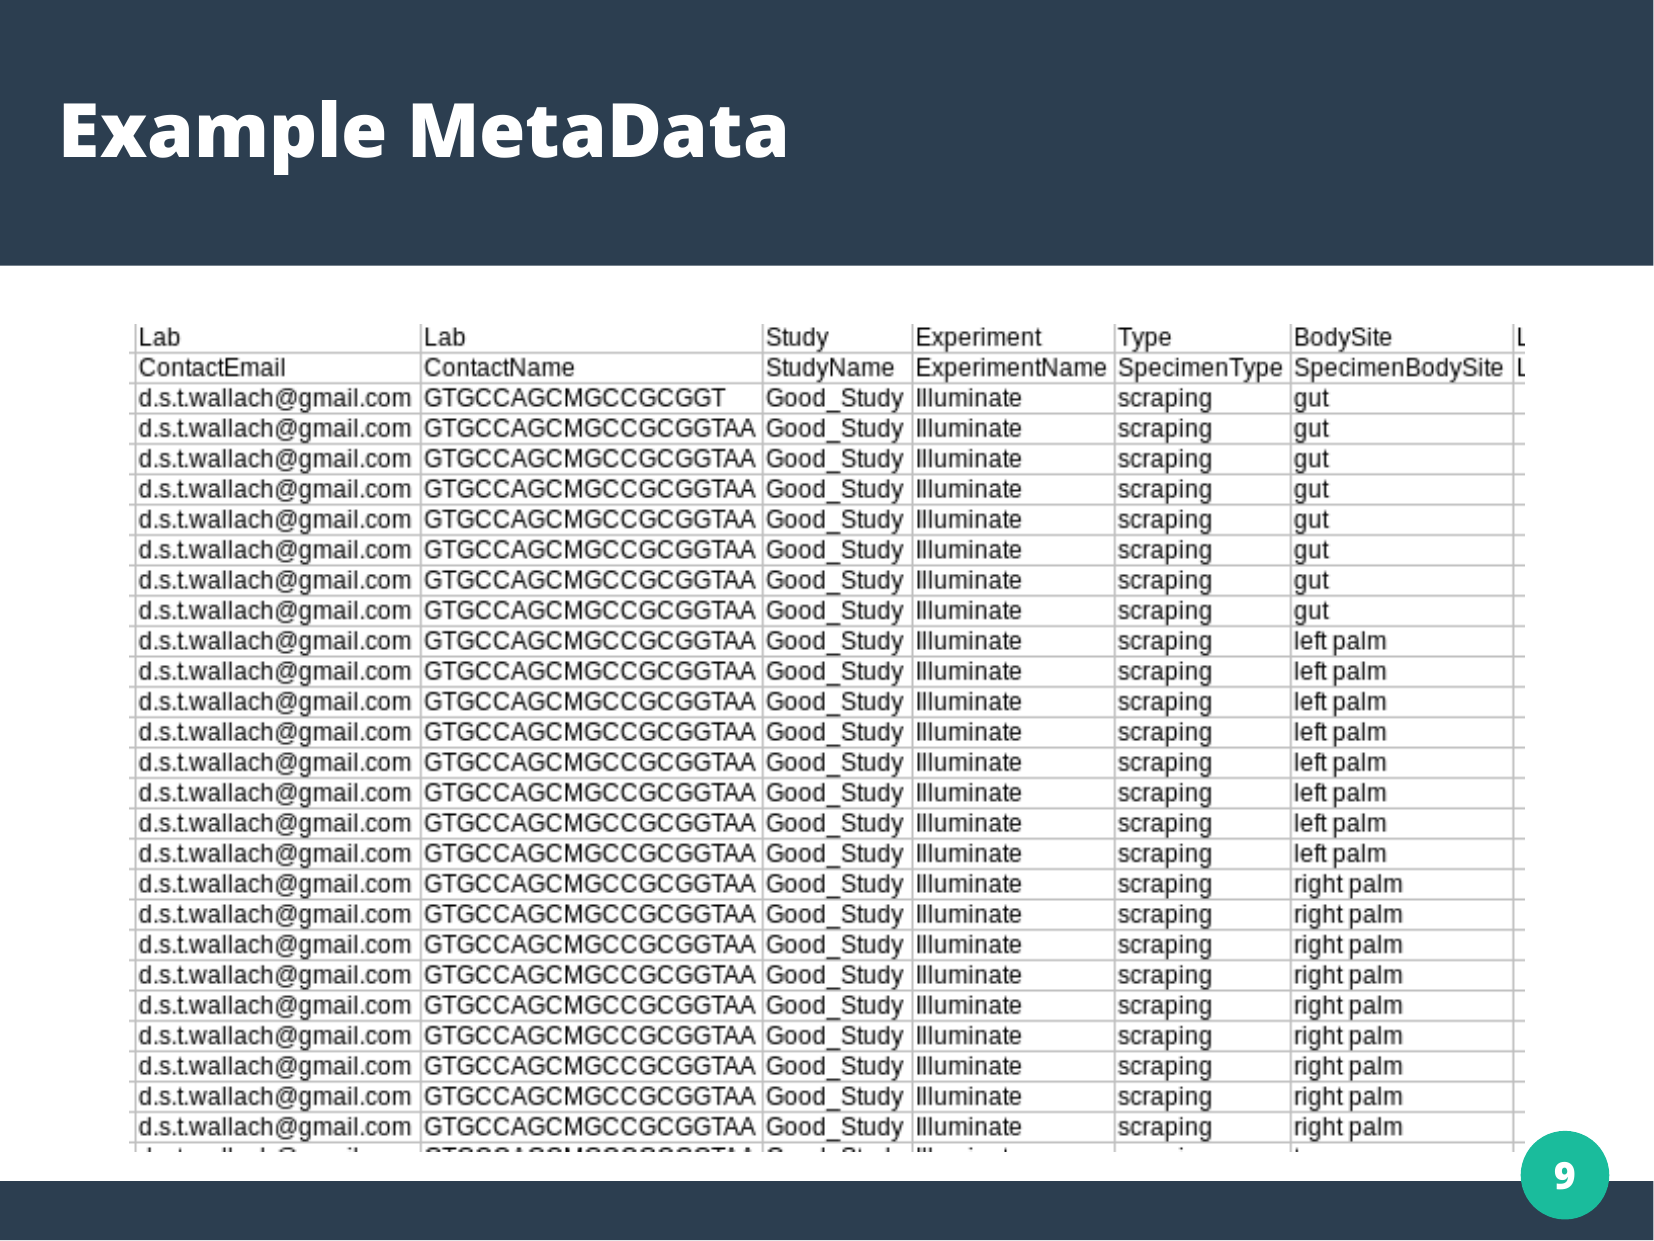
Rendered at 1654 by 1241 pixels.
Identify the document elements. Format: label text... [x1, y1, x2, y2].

picture [129, 324, 1525, 1152]
title Example MetaData [59, 49, 1595, 207]
